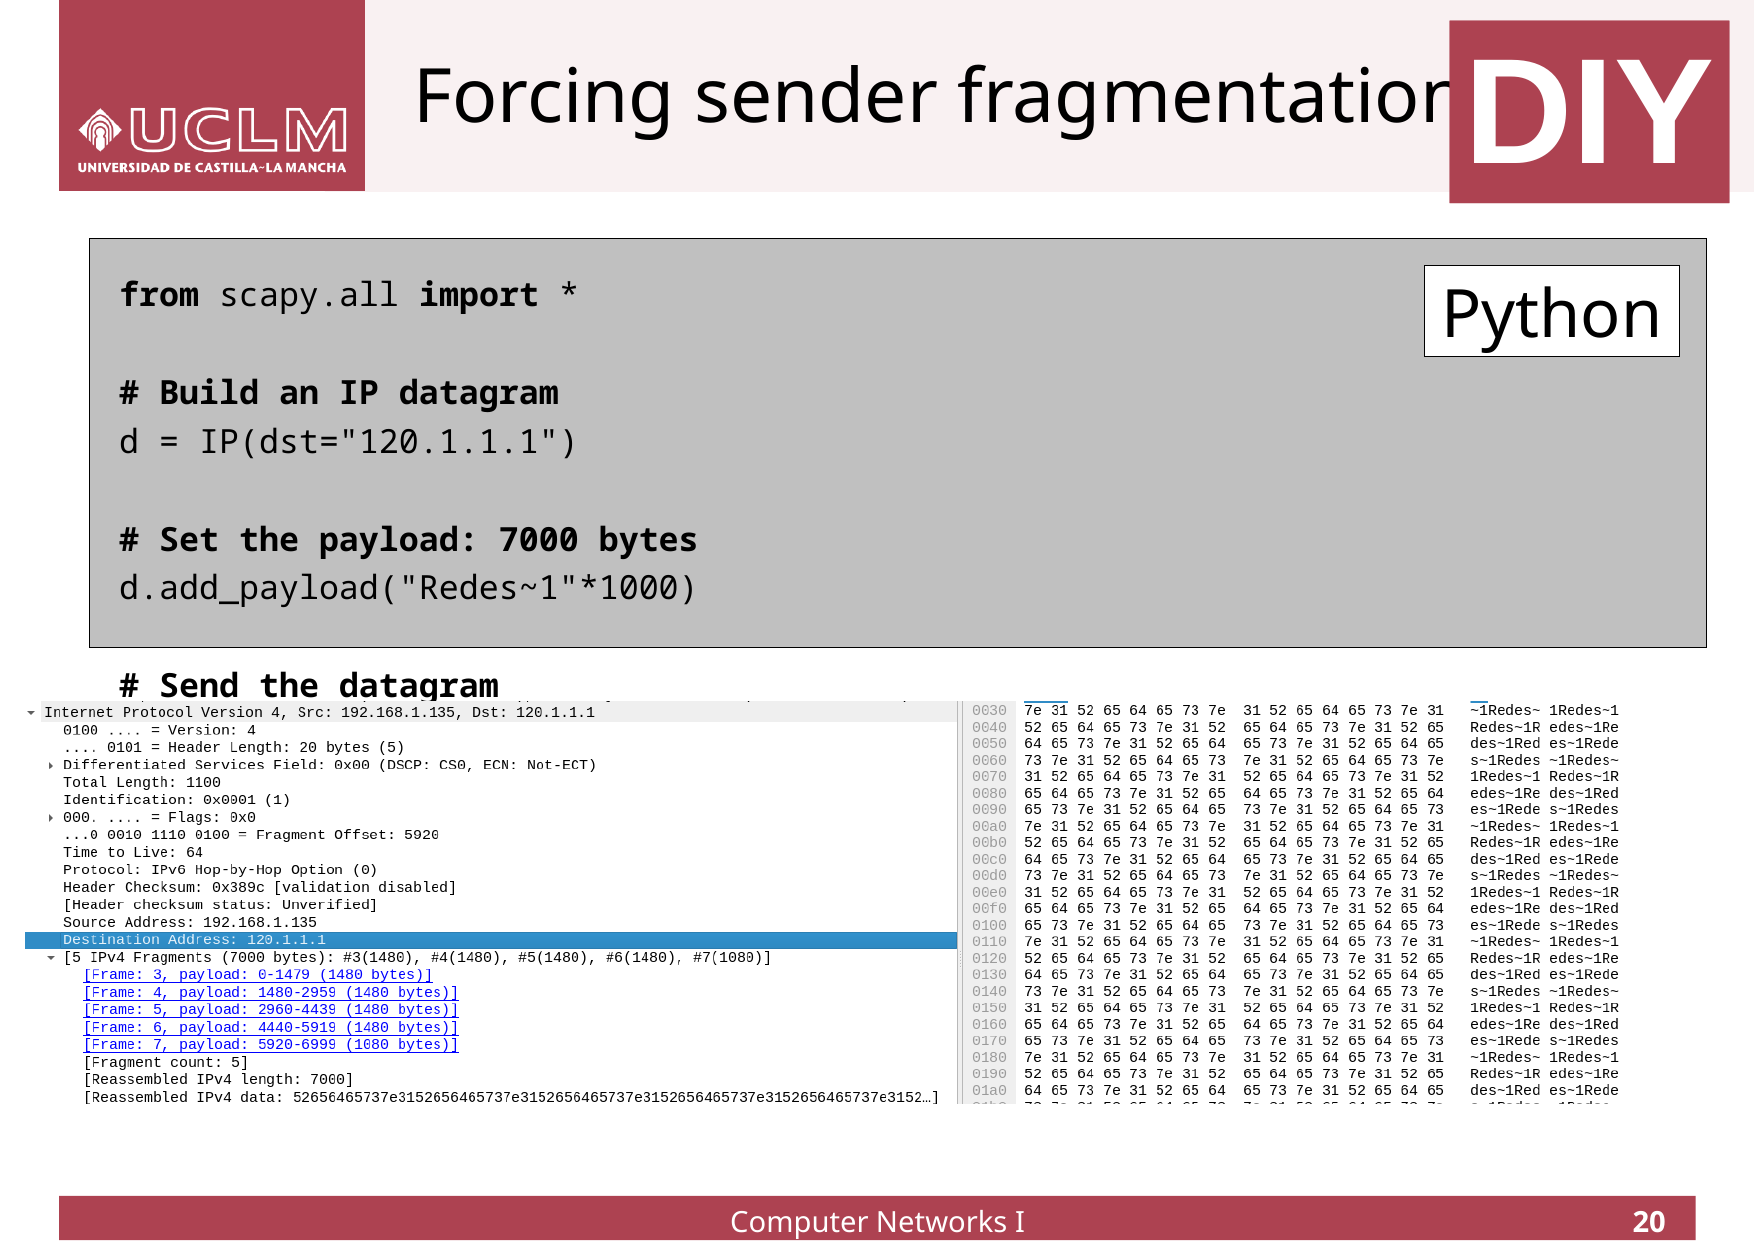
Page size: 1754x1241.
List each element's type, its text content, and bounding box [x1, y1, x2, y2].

list Python [1424, 265, 1680, 357]
picture [25, 701, 1754, 1105]
text_box from scapy.all import * # Build an IP datagram d = IP(dst="120.1.1.1") # Set the payload: 7000 bytes d.add_payload("Redes~1"*1000) # Send the datagram send(d) [89, 238, 1707, 648]
title Forcing sender fragmentation [413, 0, 1667, 198]
text_box DIY [1449, 20, 1730, 204]
picture [59, 0, 365, 191]
